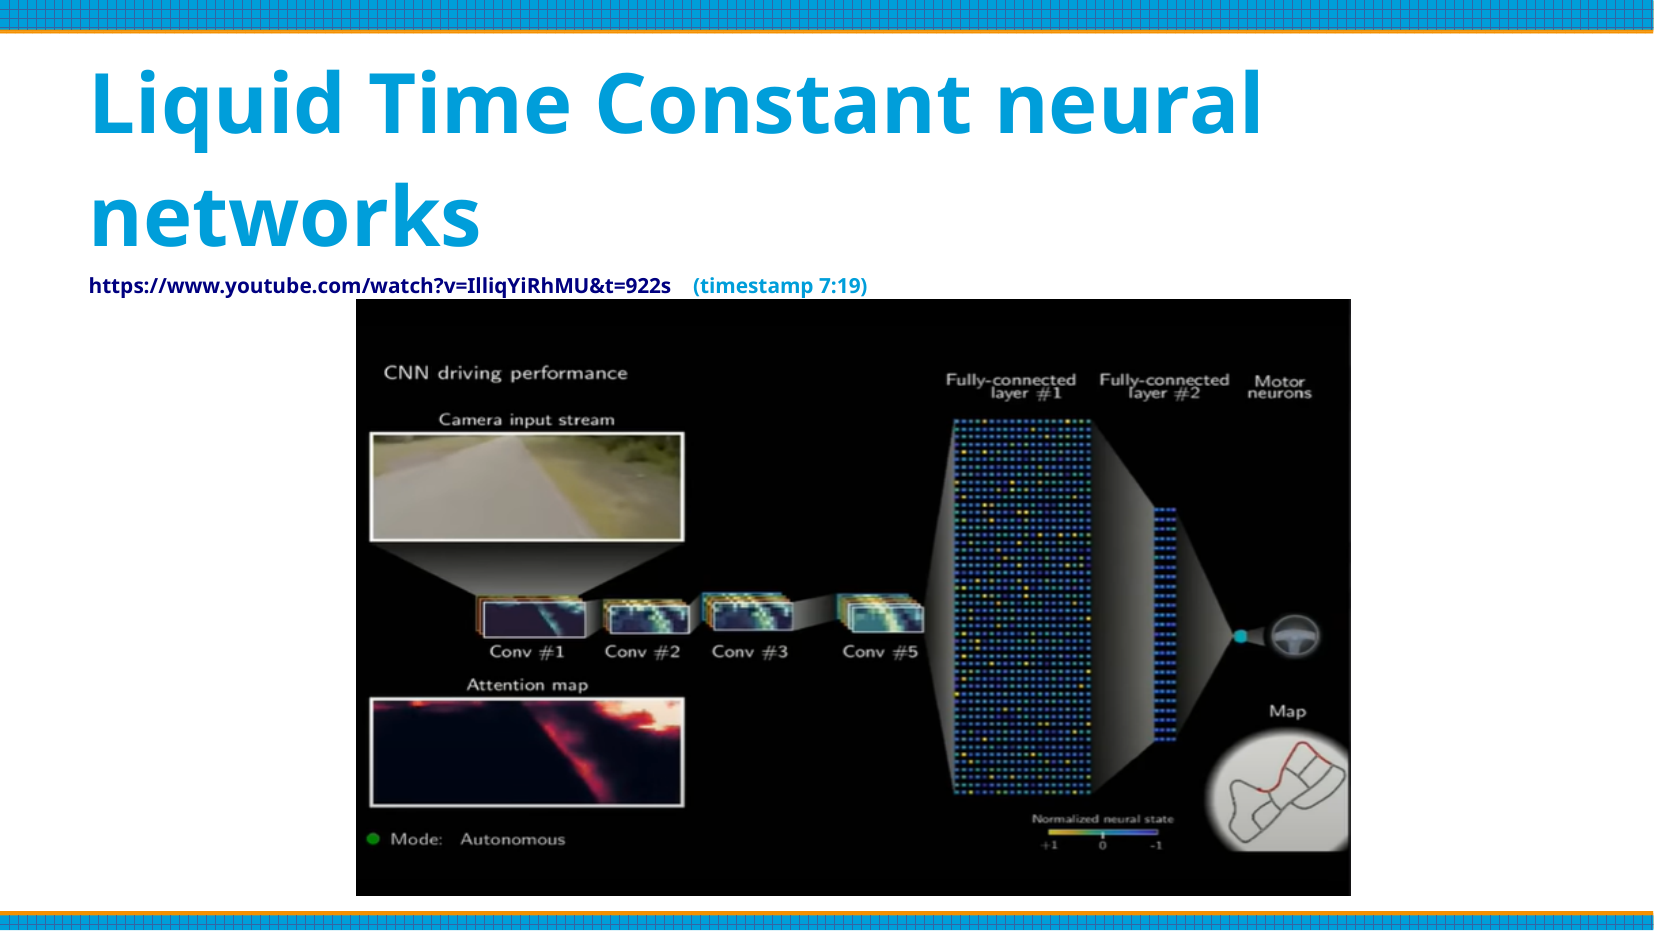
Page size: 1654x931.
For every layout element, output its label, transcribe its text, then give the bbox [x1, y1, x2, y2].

subtitle Liquid Time Constant neural networks https://www.youtube.com/watch?v=IlliqYiRhMU&t=922s (timestamp 7:19) [88, 44, 1565, 798]
picture [356, 299, 1351, 896]
